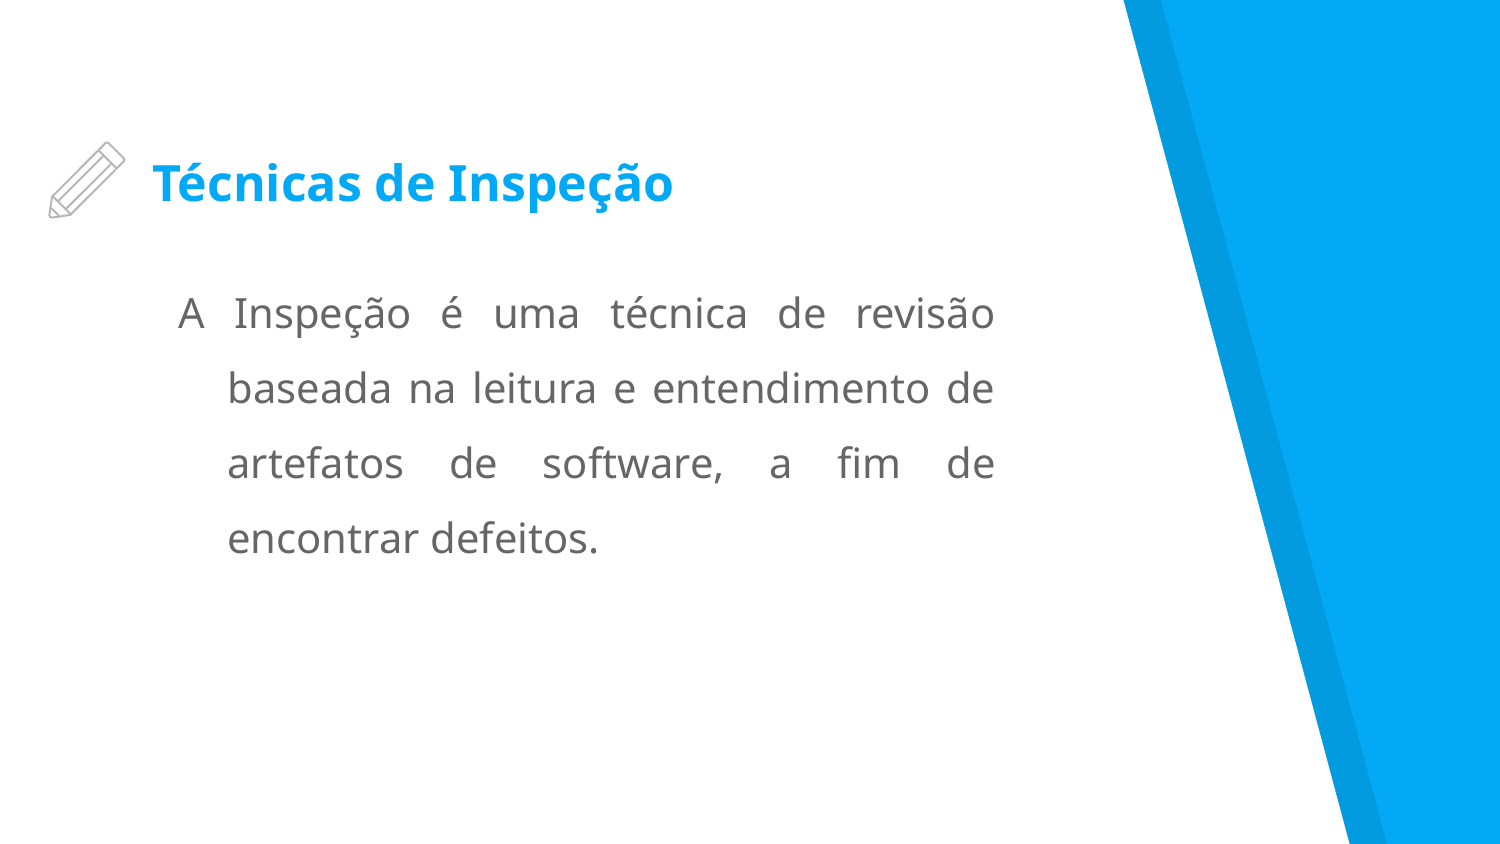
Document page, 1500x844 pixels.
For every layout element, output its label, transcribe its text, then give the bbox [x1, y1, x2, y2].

text_box Técnicas de Inspeção [137, 146, 1210, 227]
text_box A Inspeção é uma técnica de revisão baseada na leitura e entendimento de artefatos de software, a fim de encontrar defeitos. [137, 246, 1011, 617]
